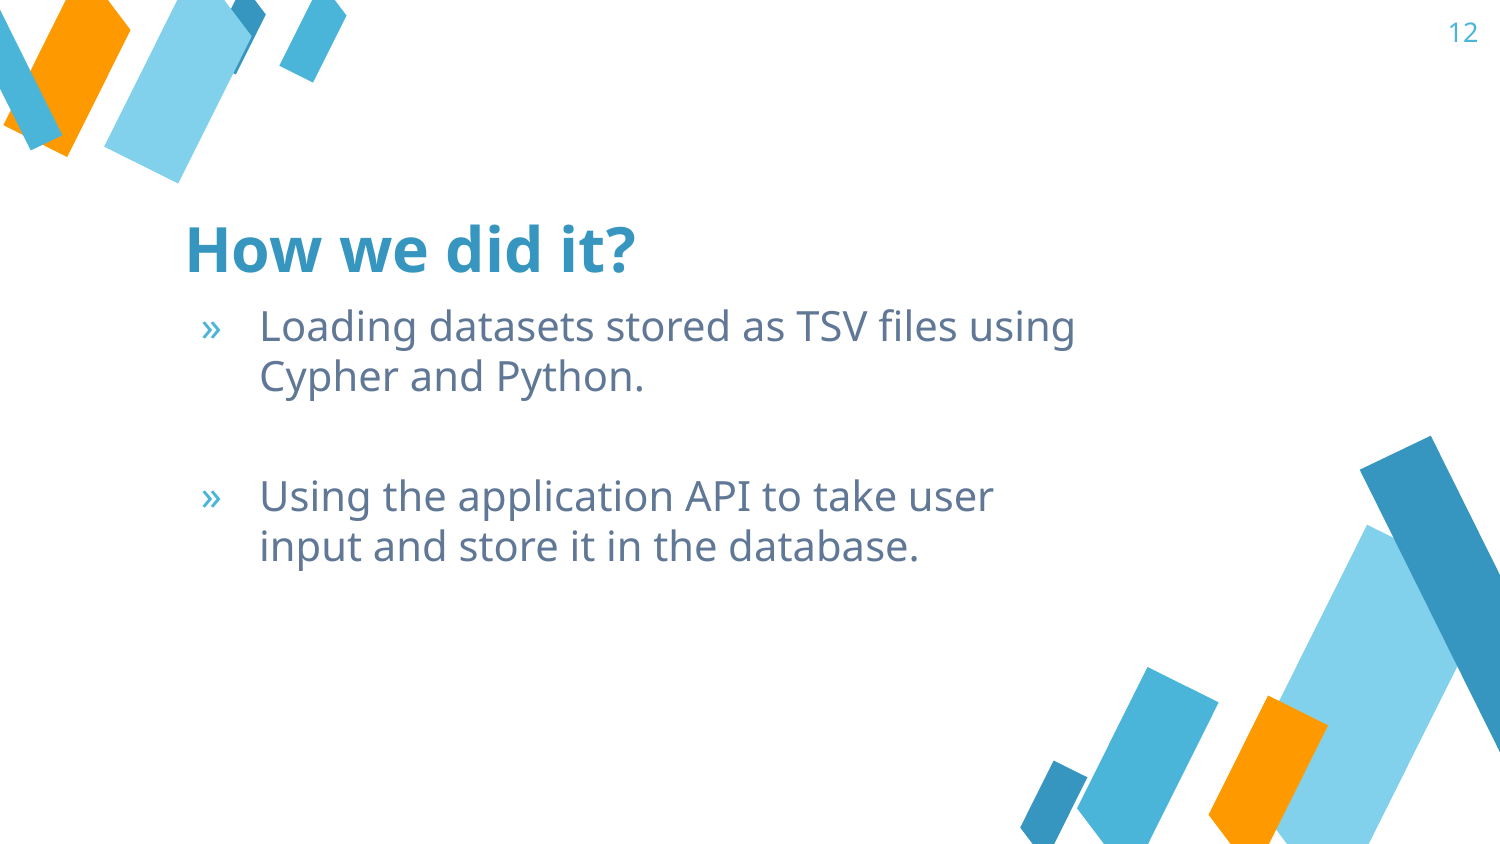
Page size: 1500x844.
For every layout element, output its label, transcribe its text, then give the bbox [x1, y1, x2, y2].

slide_number <number> [1403, 0, 1494, 65]
title How we did it? [169, 188, 1115, 285]
list Loading datasets stored as TSV files using Cypher and Python. Using the application API to take user input and store it in the database. [169, 285, 1115, 699]
